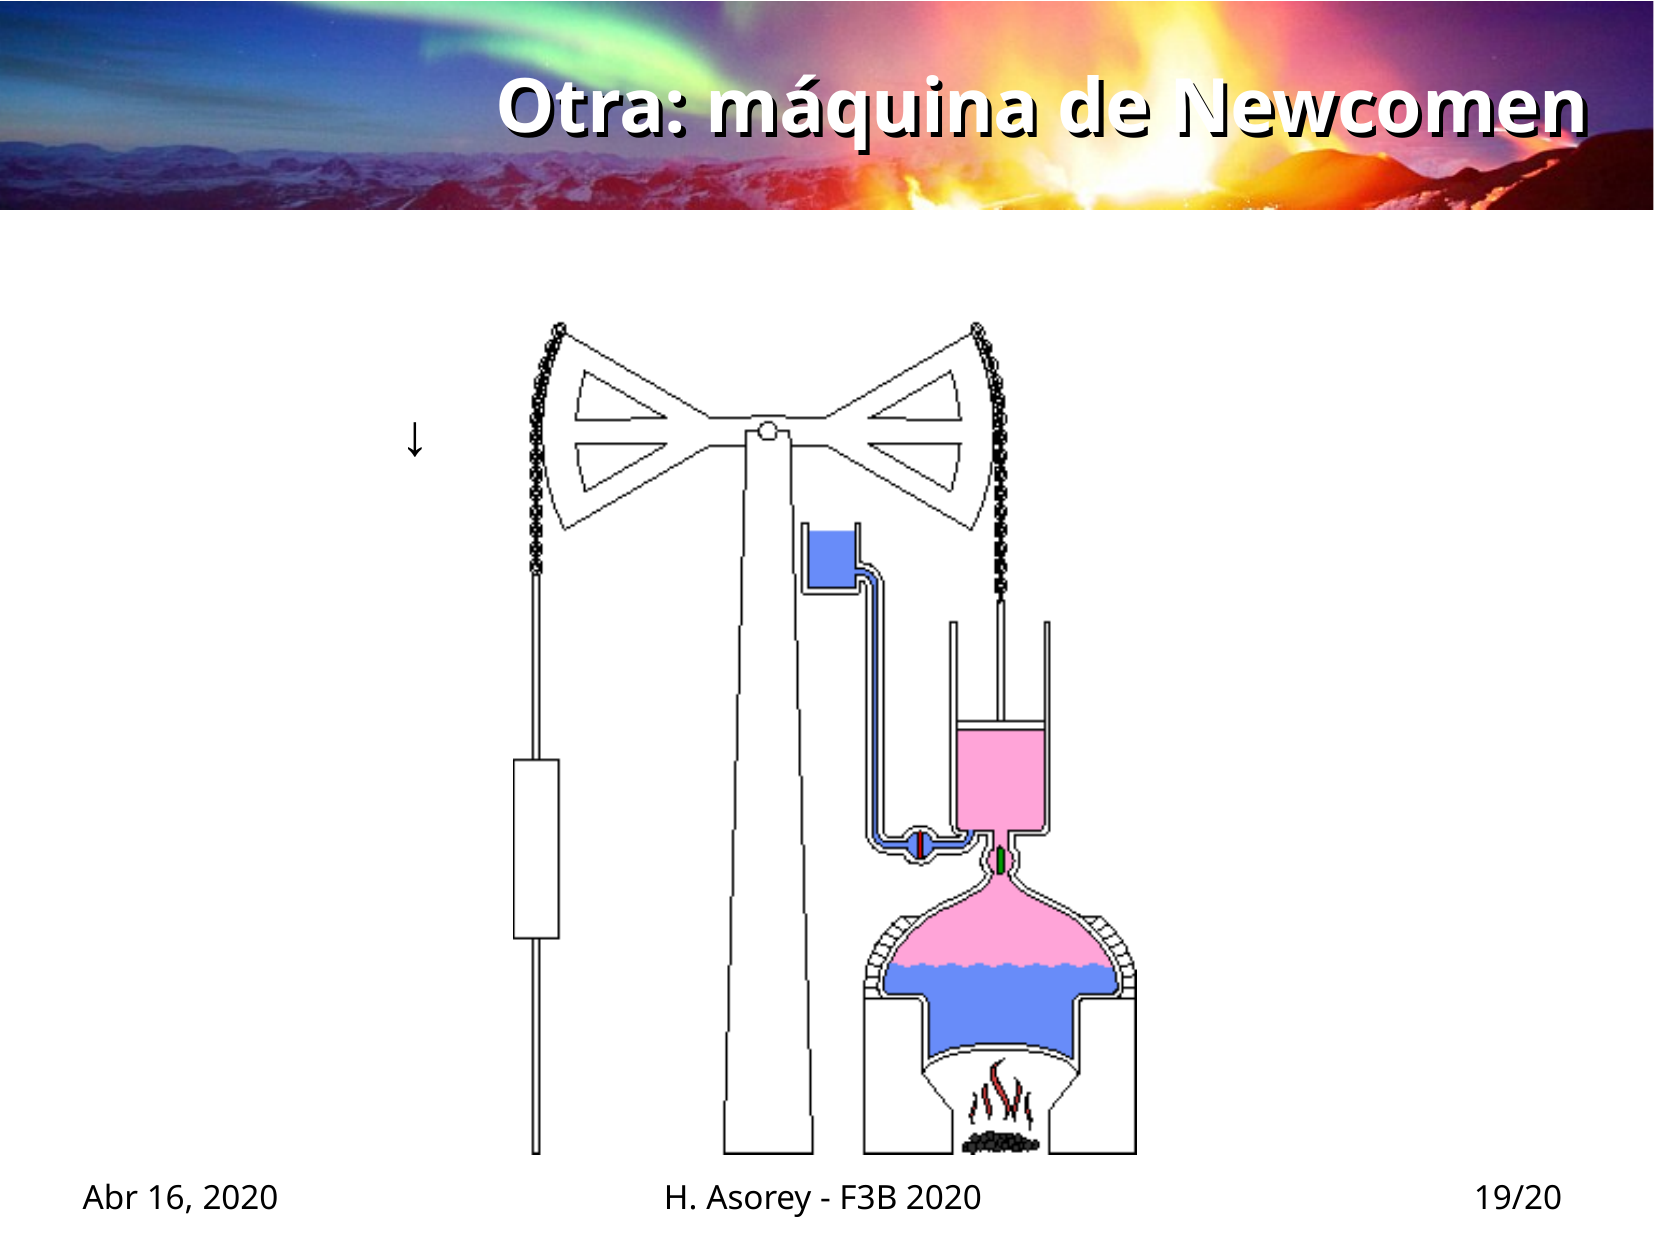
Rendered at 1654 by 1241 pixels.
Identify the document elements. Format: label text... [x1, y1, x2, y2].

picture [513, 254, 1137, 1156]
text_box ↓ [385, 389, 445, 475]
picture [0, 1, 1654, 210]
title Otra: máquina de Newcomen [45, 15, 1606, 191]
